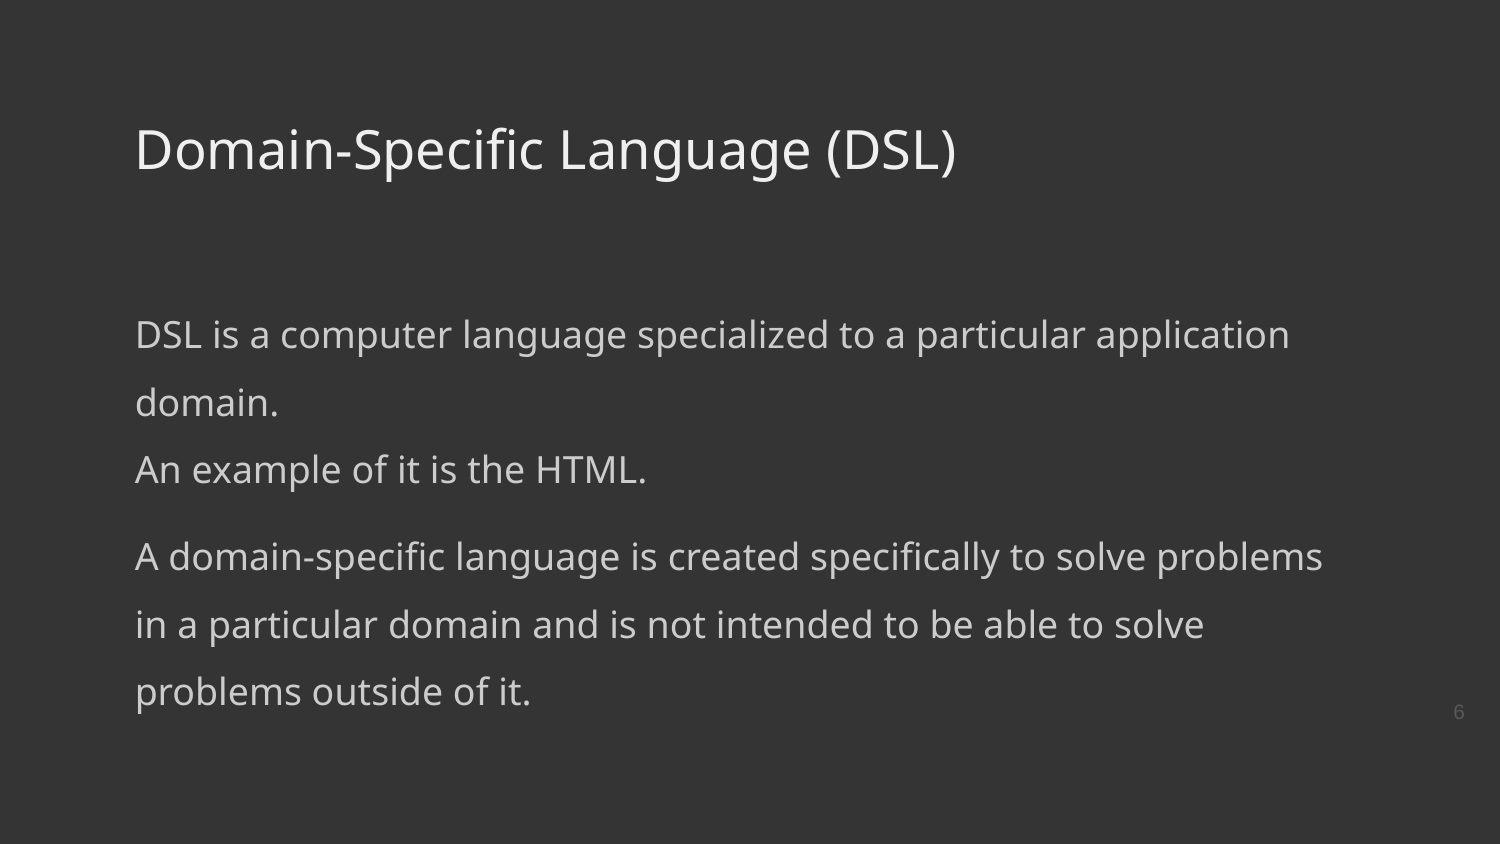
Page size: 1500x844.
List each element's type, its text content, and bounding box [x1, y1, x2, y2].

text_box Domain-Specific Language (DSL) [119, 100, 1381, 196]
text_box DSL is a computer language specialized to a particular application domain. An example of it is the HTML. [119, 274, 1381, 507]
slide_number <number> [1389, 679, 1480, 744]
text_box A domain-specific language is created specifically to solve problems in a particular domain and is not intended to be able to solve problems outside of it. [119, 507, 1381, 729]
